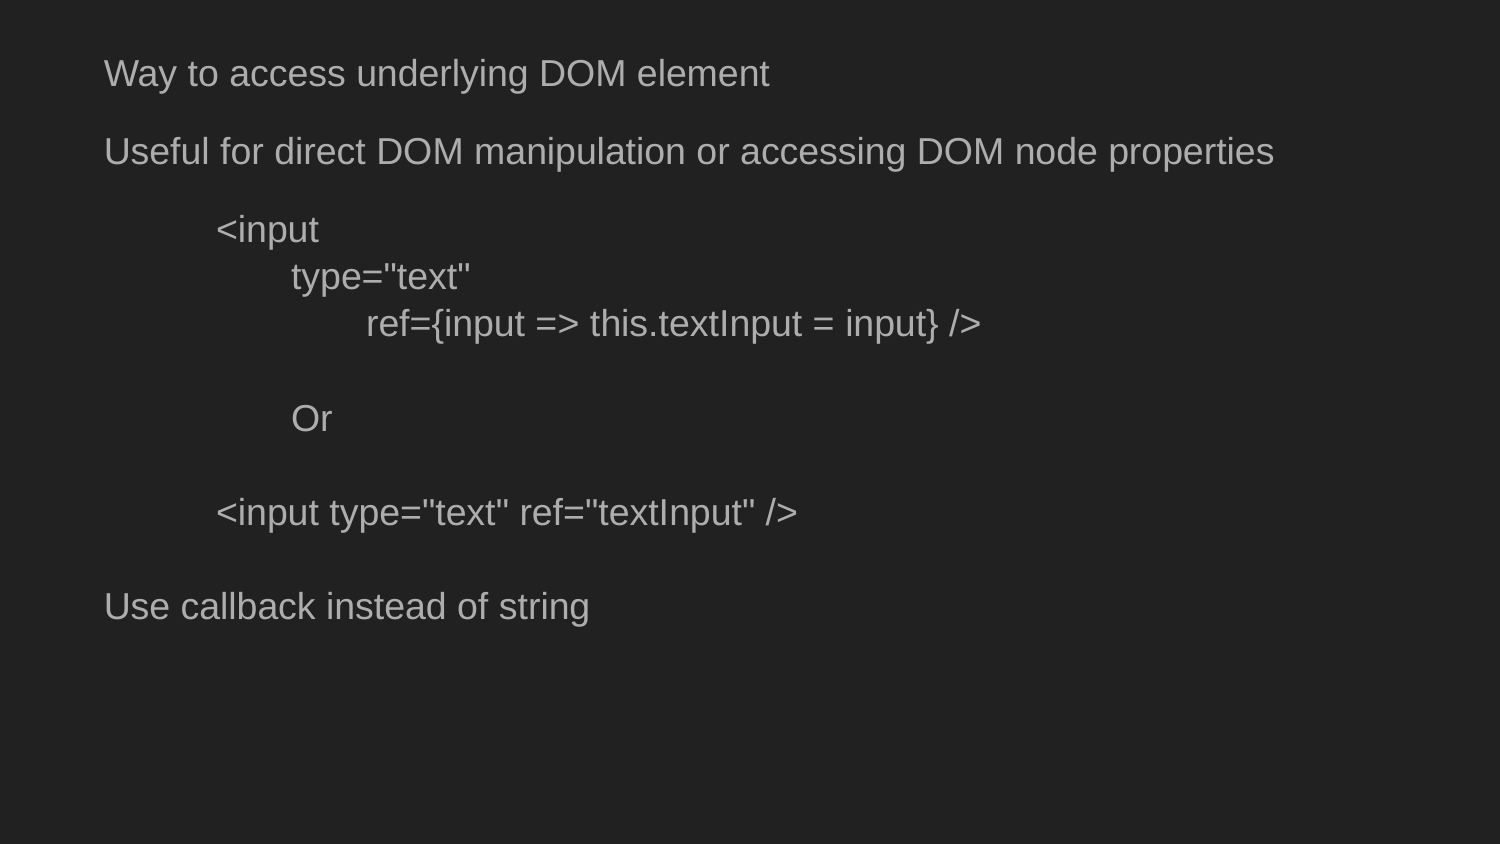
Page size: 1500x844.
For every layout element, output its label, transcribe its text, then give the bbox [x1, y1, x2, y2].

list Way to access underlying DOM element Useful for direct DOM manipulation or accessing DOM node properties <input type="text" ref={input => this.textInput = input} /> Or <input type="text" ref="textInput" /> Use callback instead of string [51, 33, 1449, 805]
